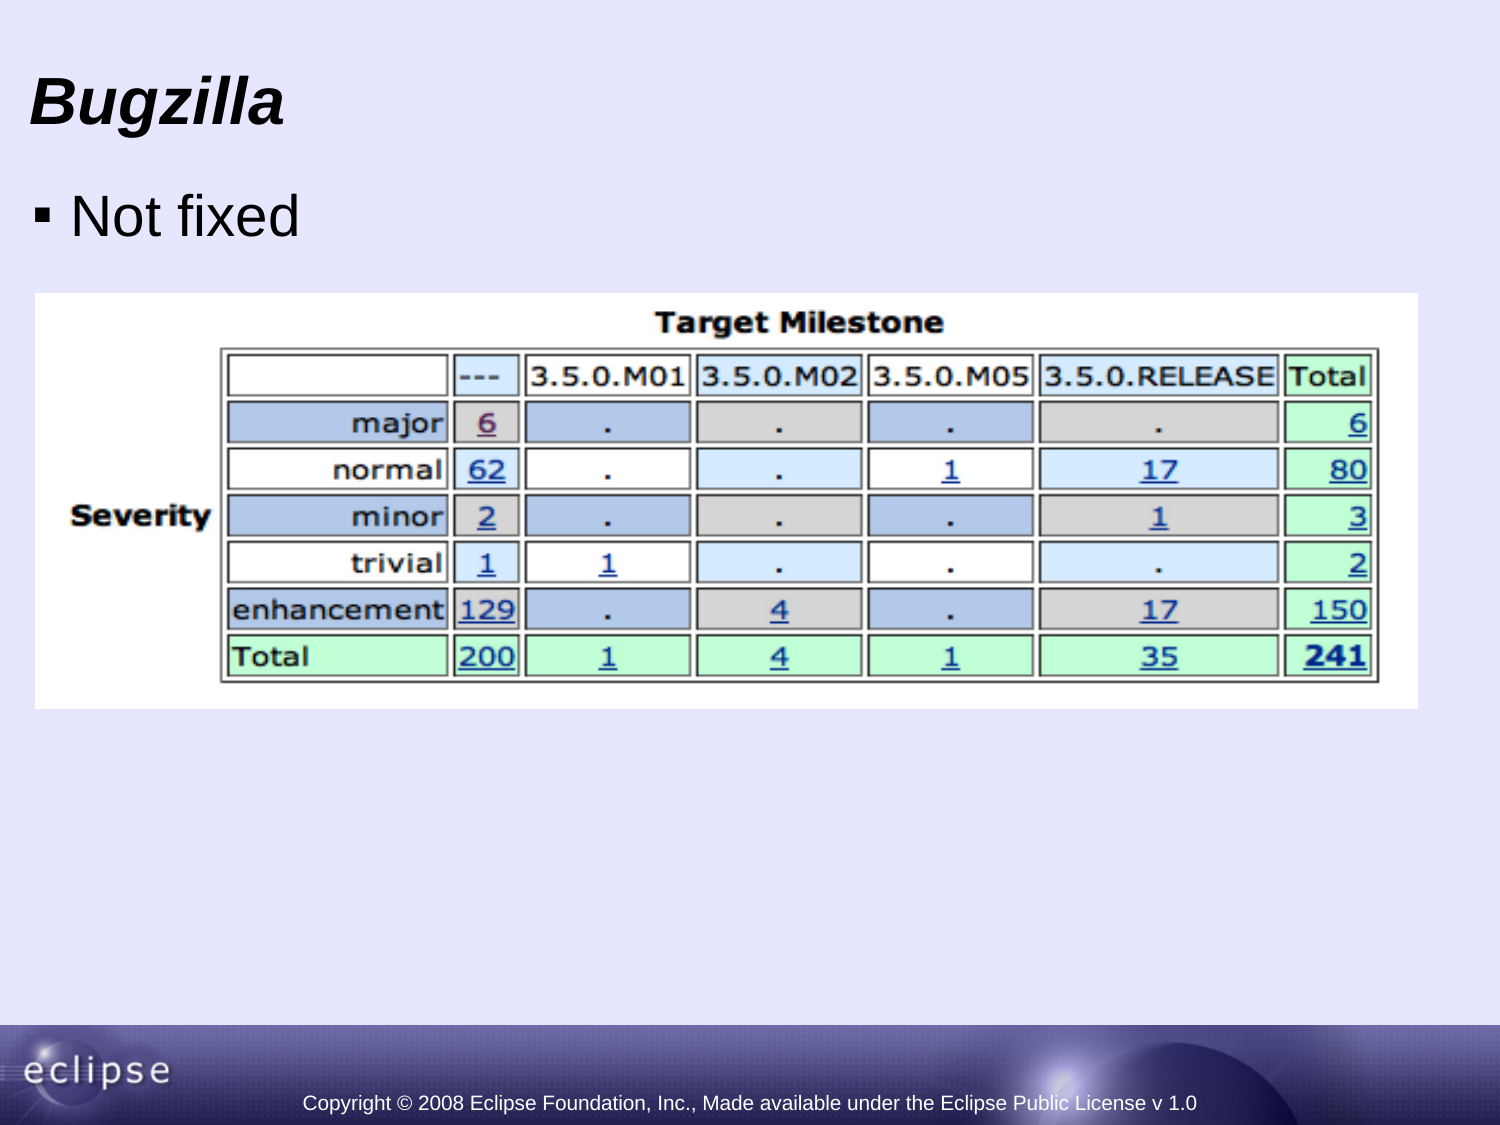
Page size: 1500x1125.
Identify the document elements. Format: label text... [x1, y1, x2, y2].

picture [35, 293, 1418, 709]
picture [0, 1025, 1500, 1125]
list Not fixed [32, 183, 1458, 1017]
title Bugzilla [29, 60, 1477, 148]
